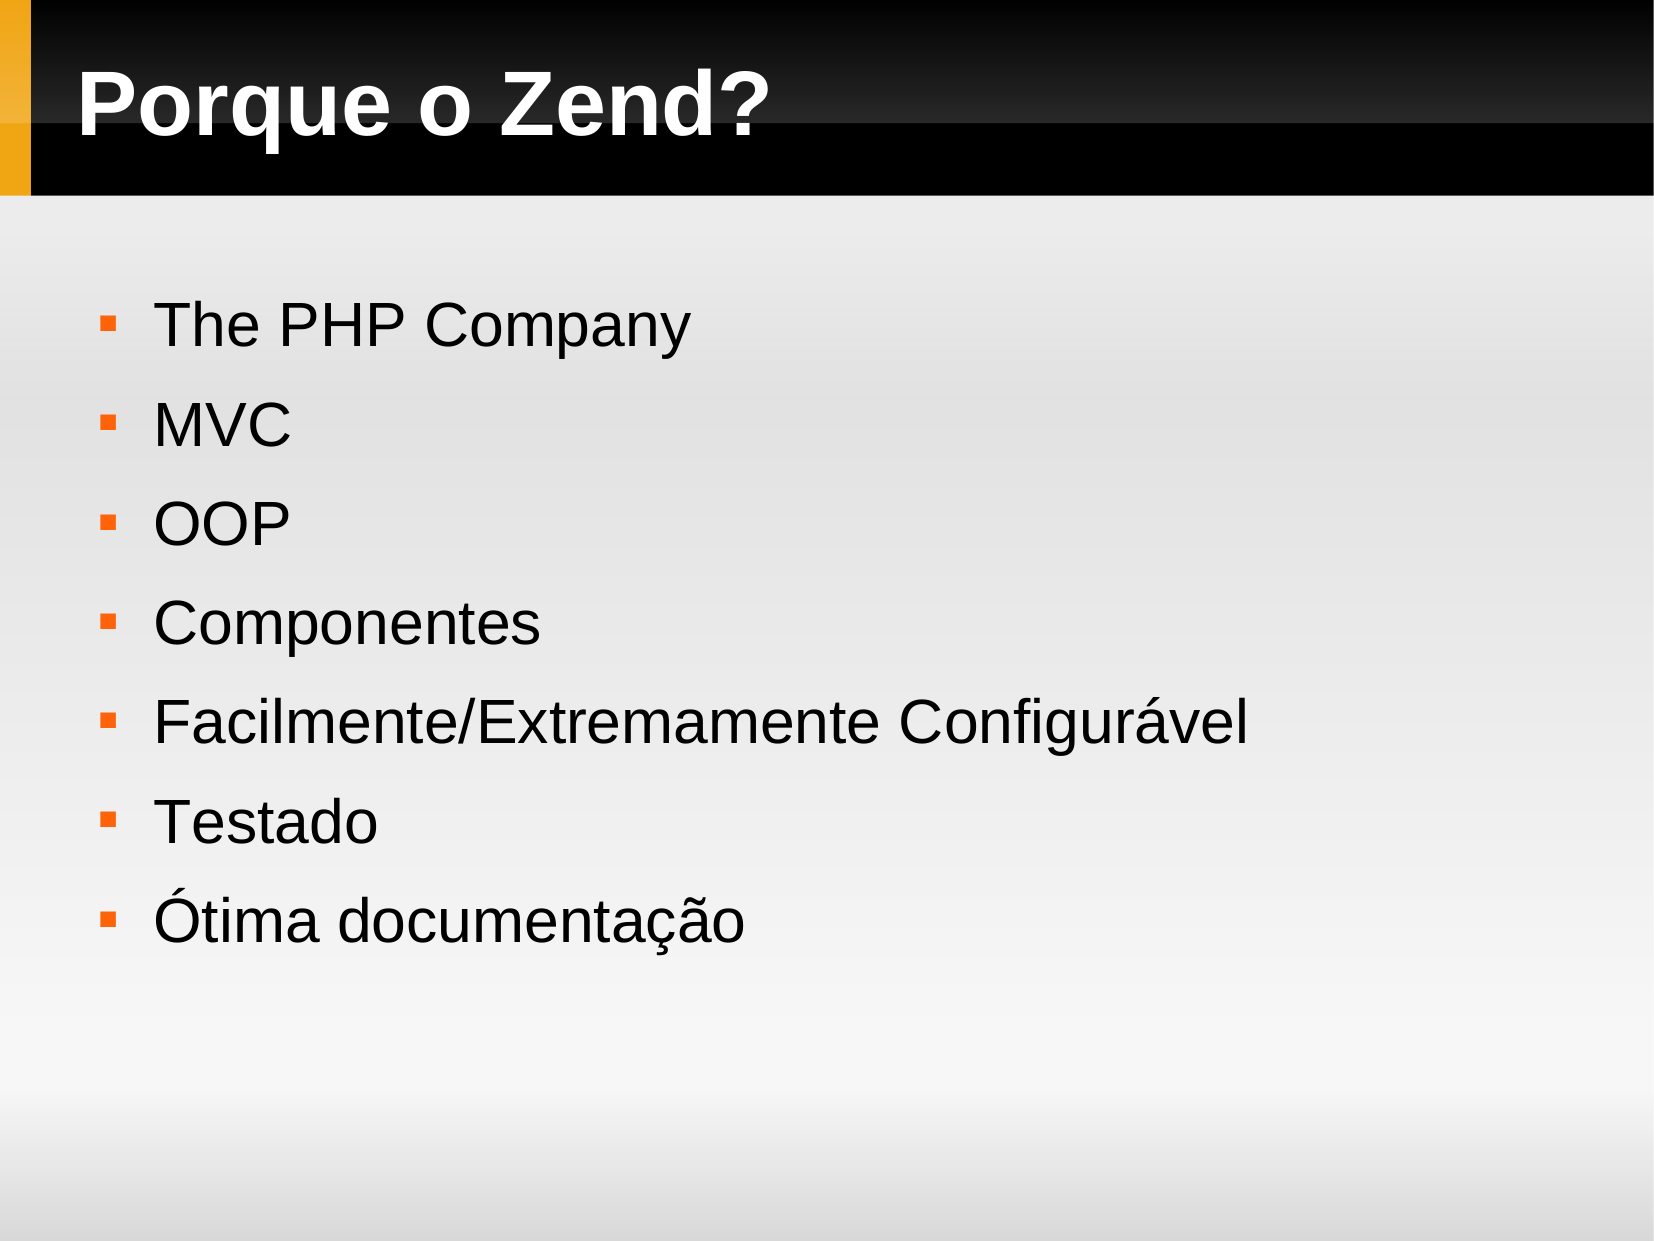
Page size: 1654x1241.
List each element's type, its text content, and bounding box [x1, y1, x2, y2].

picture [0, 0, 1654, 1241]
title Porque o Zend? [76, 7, 1565, 200]
list The PHP Company MVC OOP Componentes Facilmente/Extremamente Configurável Testado Ótima documentação [82, 290, 1576, 1094]
